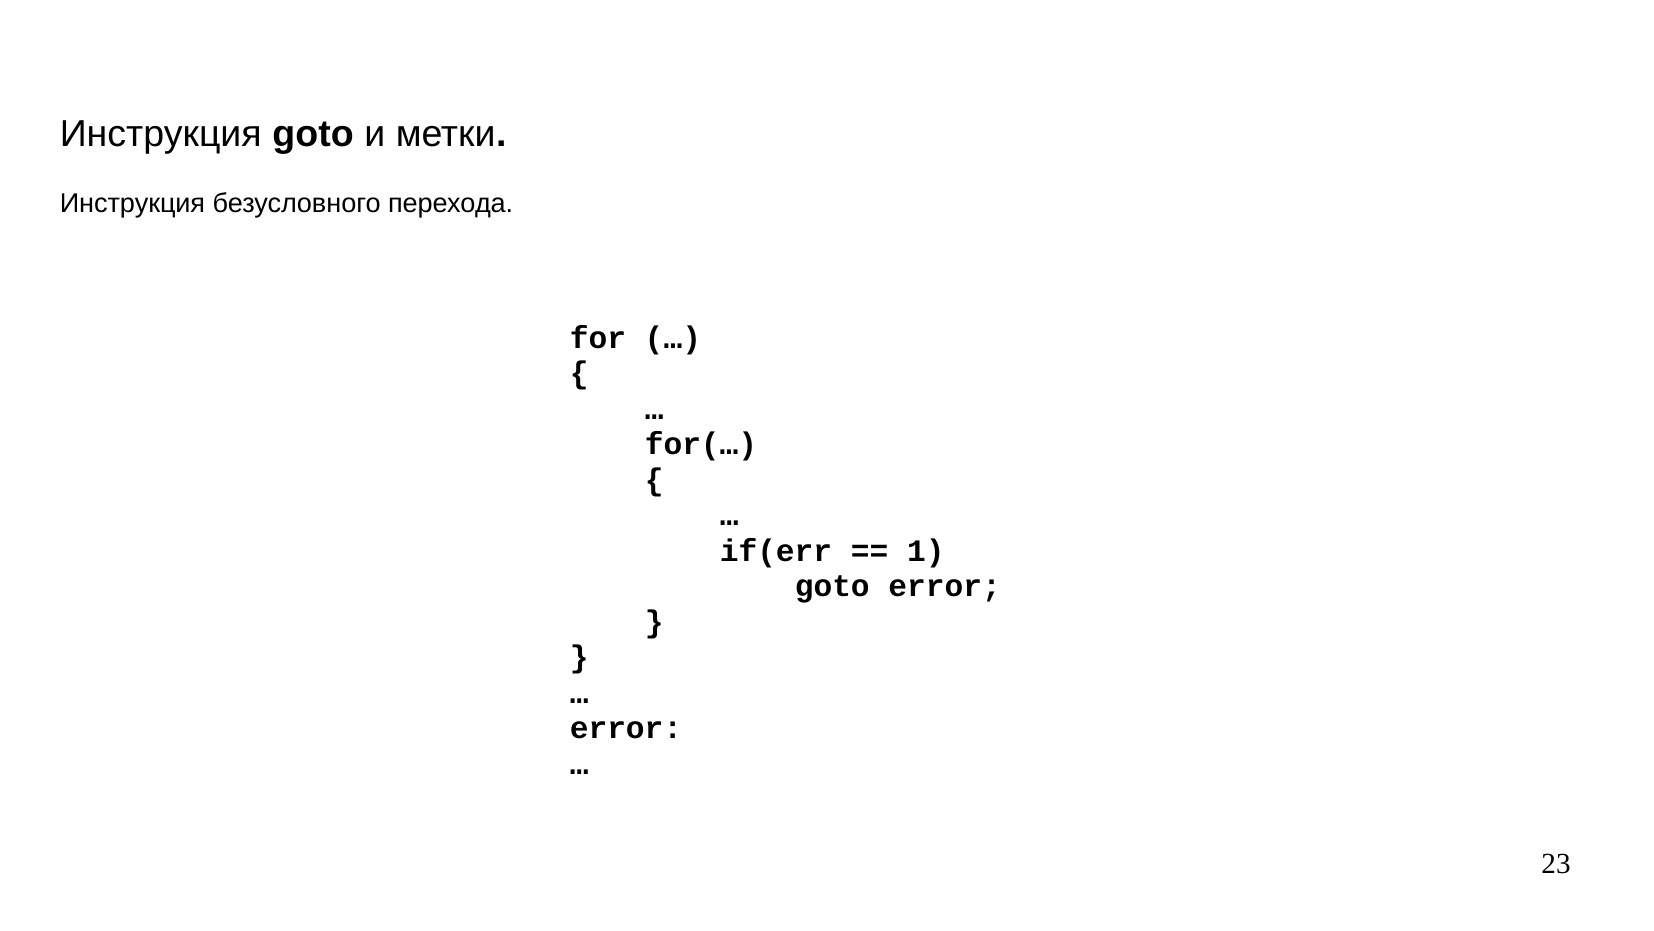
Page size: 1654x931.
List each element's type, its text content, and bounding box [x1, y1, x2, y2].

text_box for (…) { … for(…) { … if(err == 1) goto error; } } … error: … [555, 315, 1186, 792]
text_box Инструкция безусловного перехода. [45, 180, 1591, 226]
text_box Инструкция goto и метки. [45, 105, 1366, 162]
